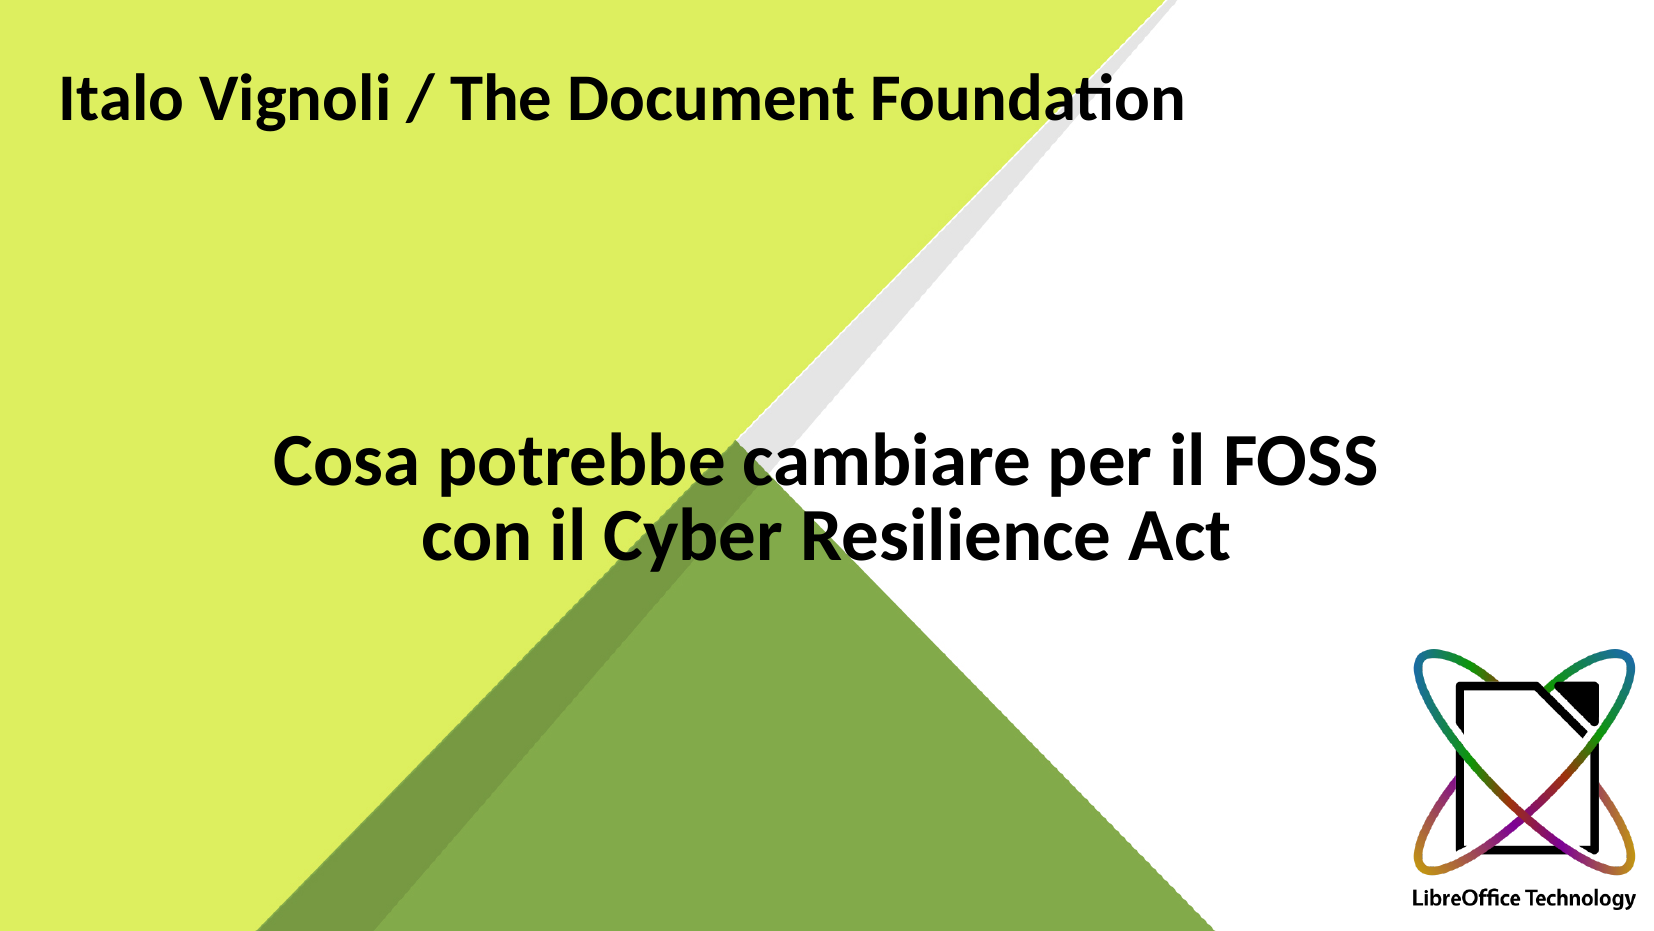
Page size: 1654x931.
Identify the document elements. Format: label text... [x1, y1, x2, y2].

picture [0, 0, 1654, 931]
subtitle Cosa potrebbe cambiare per il FOSS con il Cyber Resilience Act [59, 206, 1595, 886]
title Italo Vignoli / The Document Foundation [59, 29, 1518, 178]
